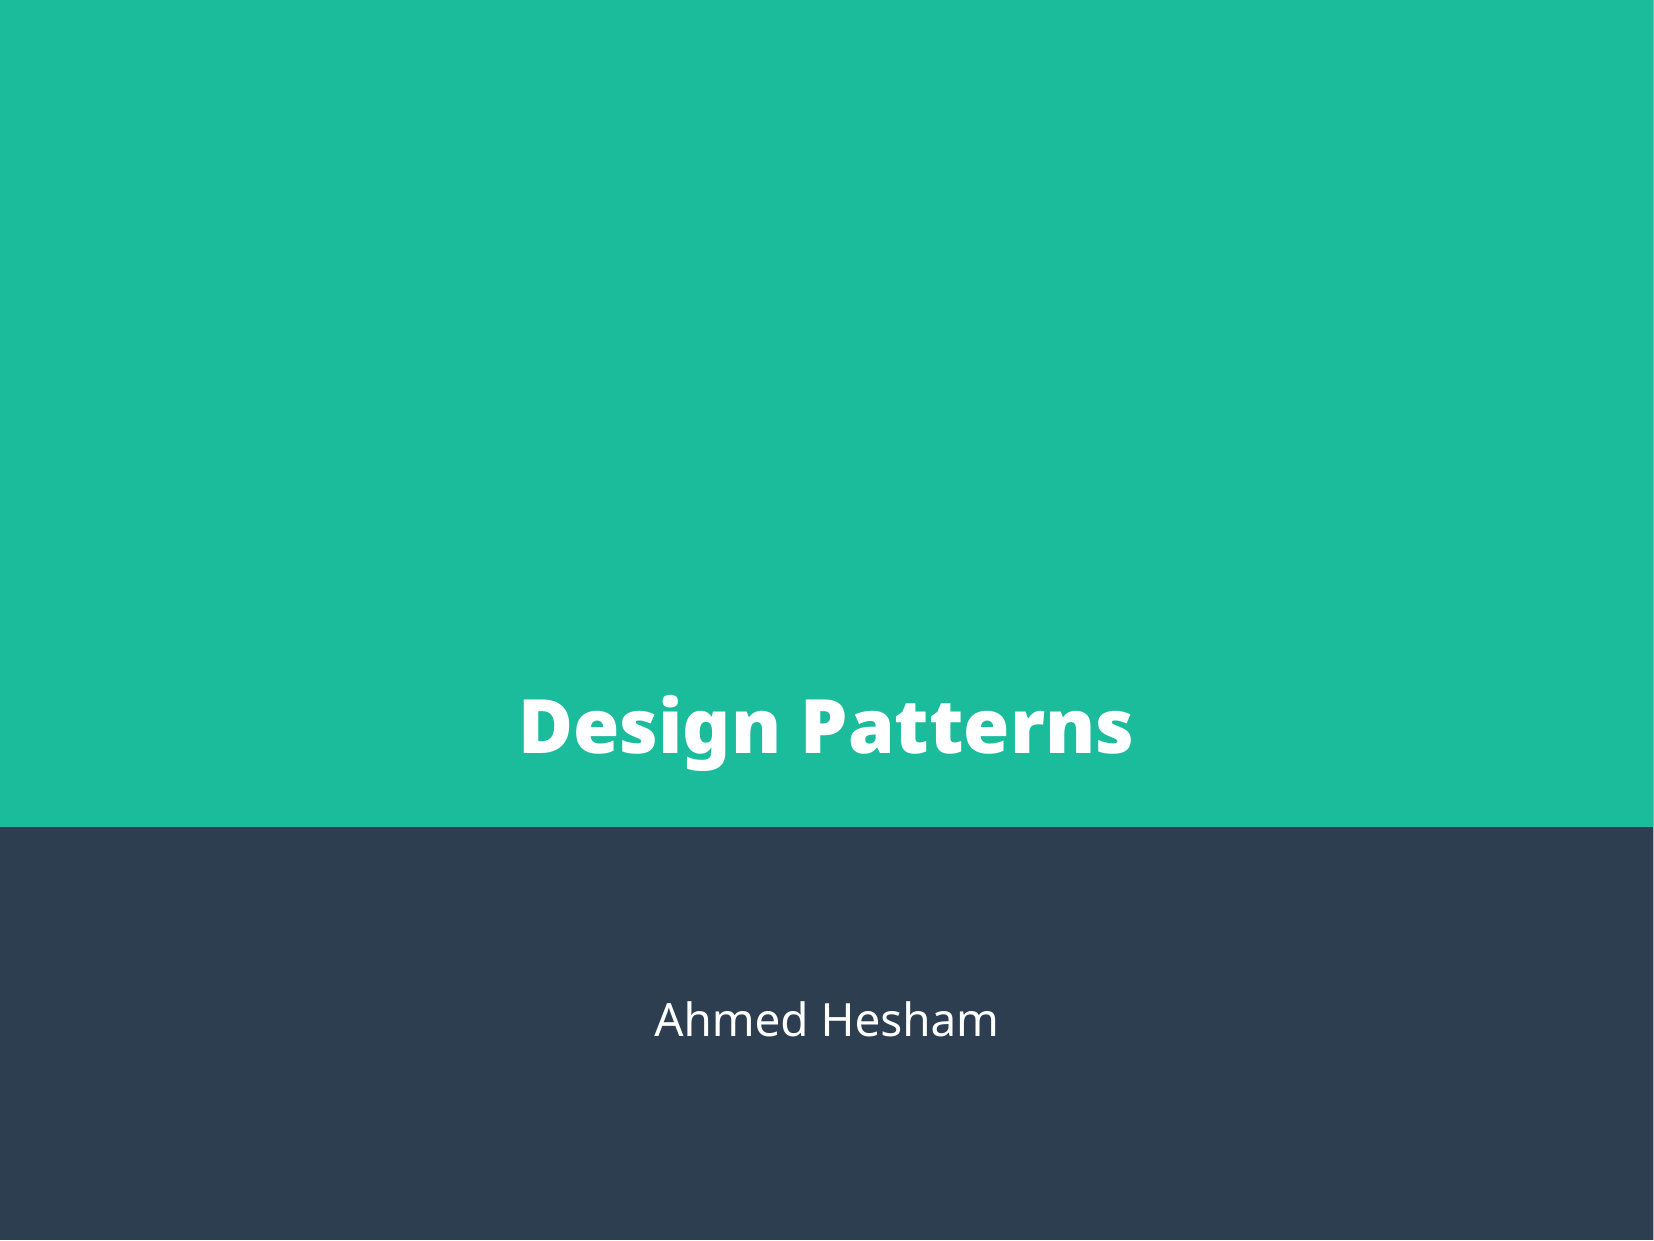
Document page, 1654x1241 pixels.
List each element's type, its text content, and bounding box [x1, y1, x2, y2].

title Design Patterns [59, 620, 1595, 778]
subtitle Ahmed Hesham [59, 856, 1595, 1182]
